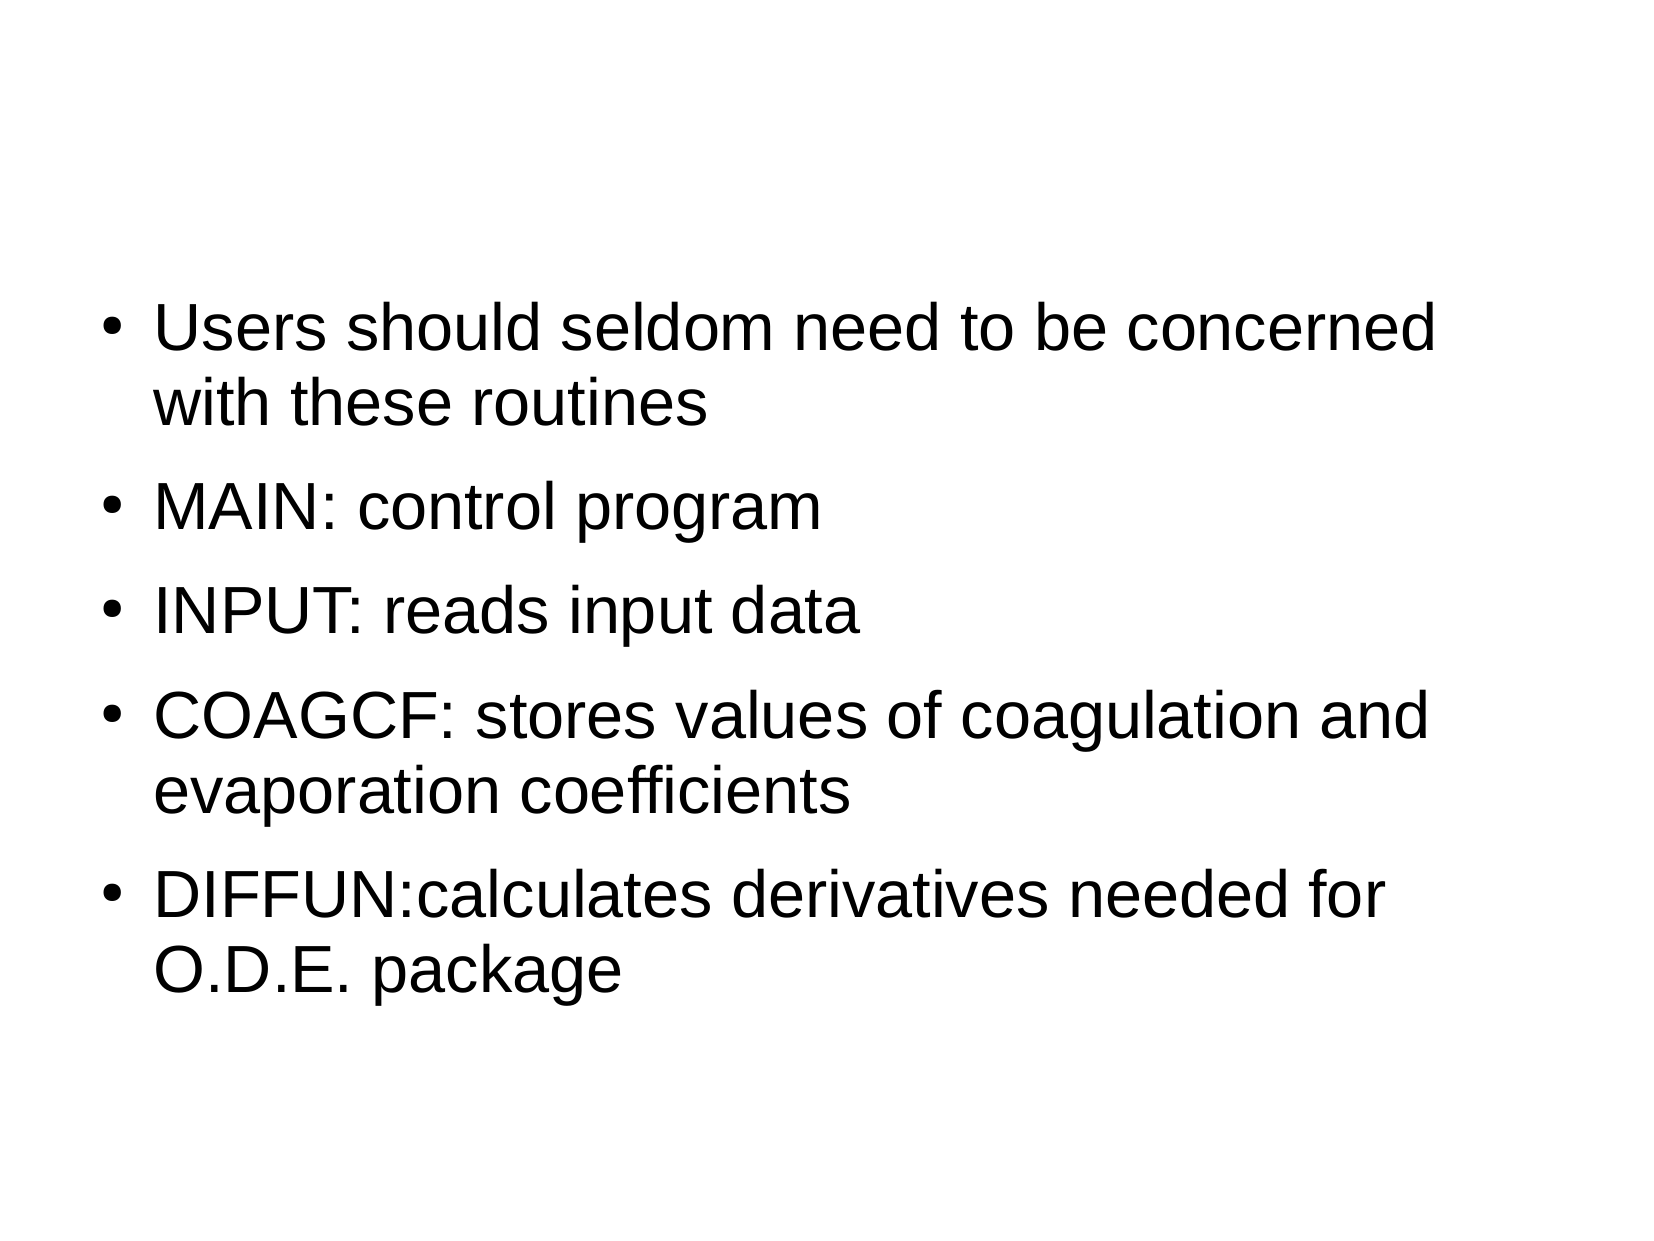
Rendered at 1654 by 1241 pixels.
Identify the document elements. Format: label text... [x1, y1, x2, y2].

list Users should seldom need to be concerned with these routines MAIN: control program INPUT: reads input data COAGCF: stores values of coagulation and evaporation coefficients DIFFUN:calculates derivatives needed for O.D.E. package [82, 290, 1571, 1010]
